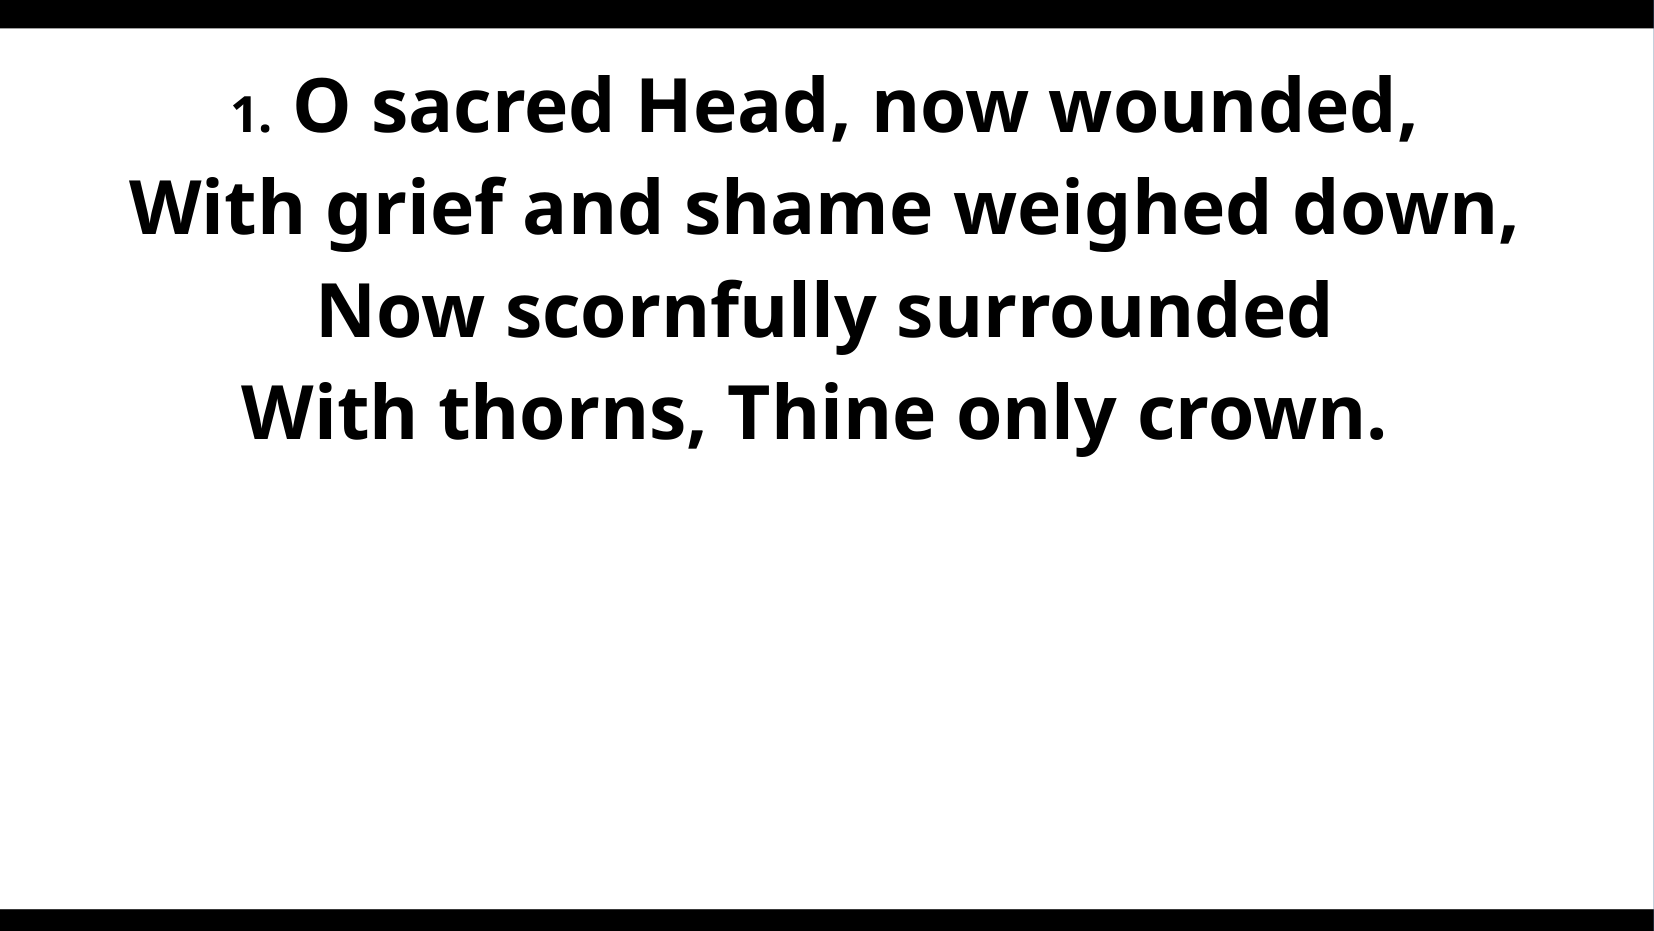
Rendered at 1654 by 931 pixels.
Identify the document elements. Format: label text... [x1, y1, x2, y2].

text_box 1. O sacred Head, now wounded, With grief and shame weighed down, Now scornfully surrounded With thorns, Thine only crown. [90, 45, 1561, 460]
picture [0, 0, 1654, 931]
